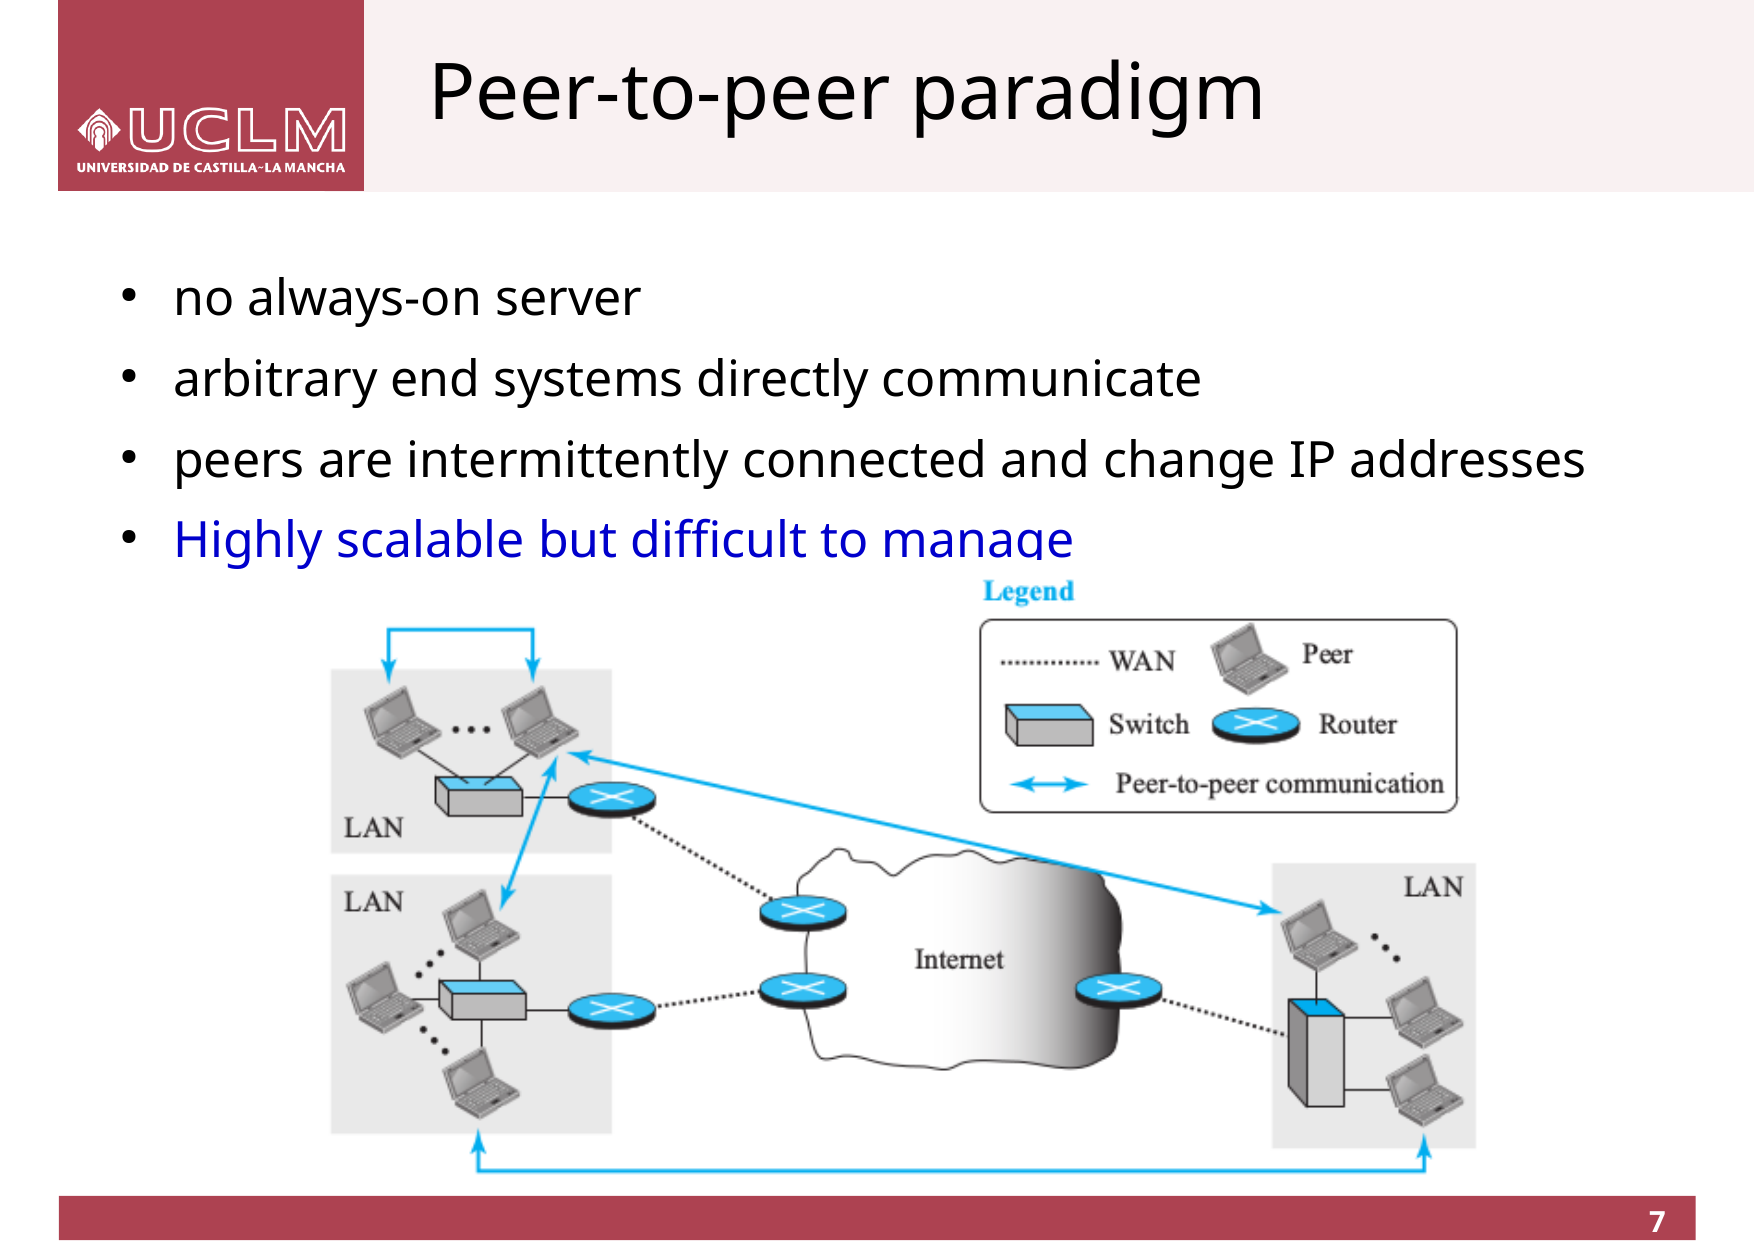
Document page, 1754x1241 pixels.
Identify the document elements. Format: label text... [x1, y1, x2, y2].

picture [315, 560, 1495, 1182]
title Peer-to-peer paradigm [413, 0, 1667, 198]
picture [58, 0, 364, 191]
list no always-on server arbitrary end systems directly communicate peers are intermittently connected and change IP addresses Highly scalable but difficult to manage [87, 254, 1667, 974]
